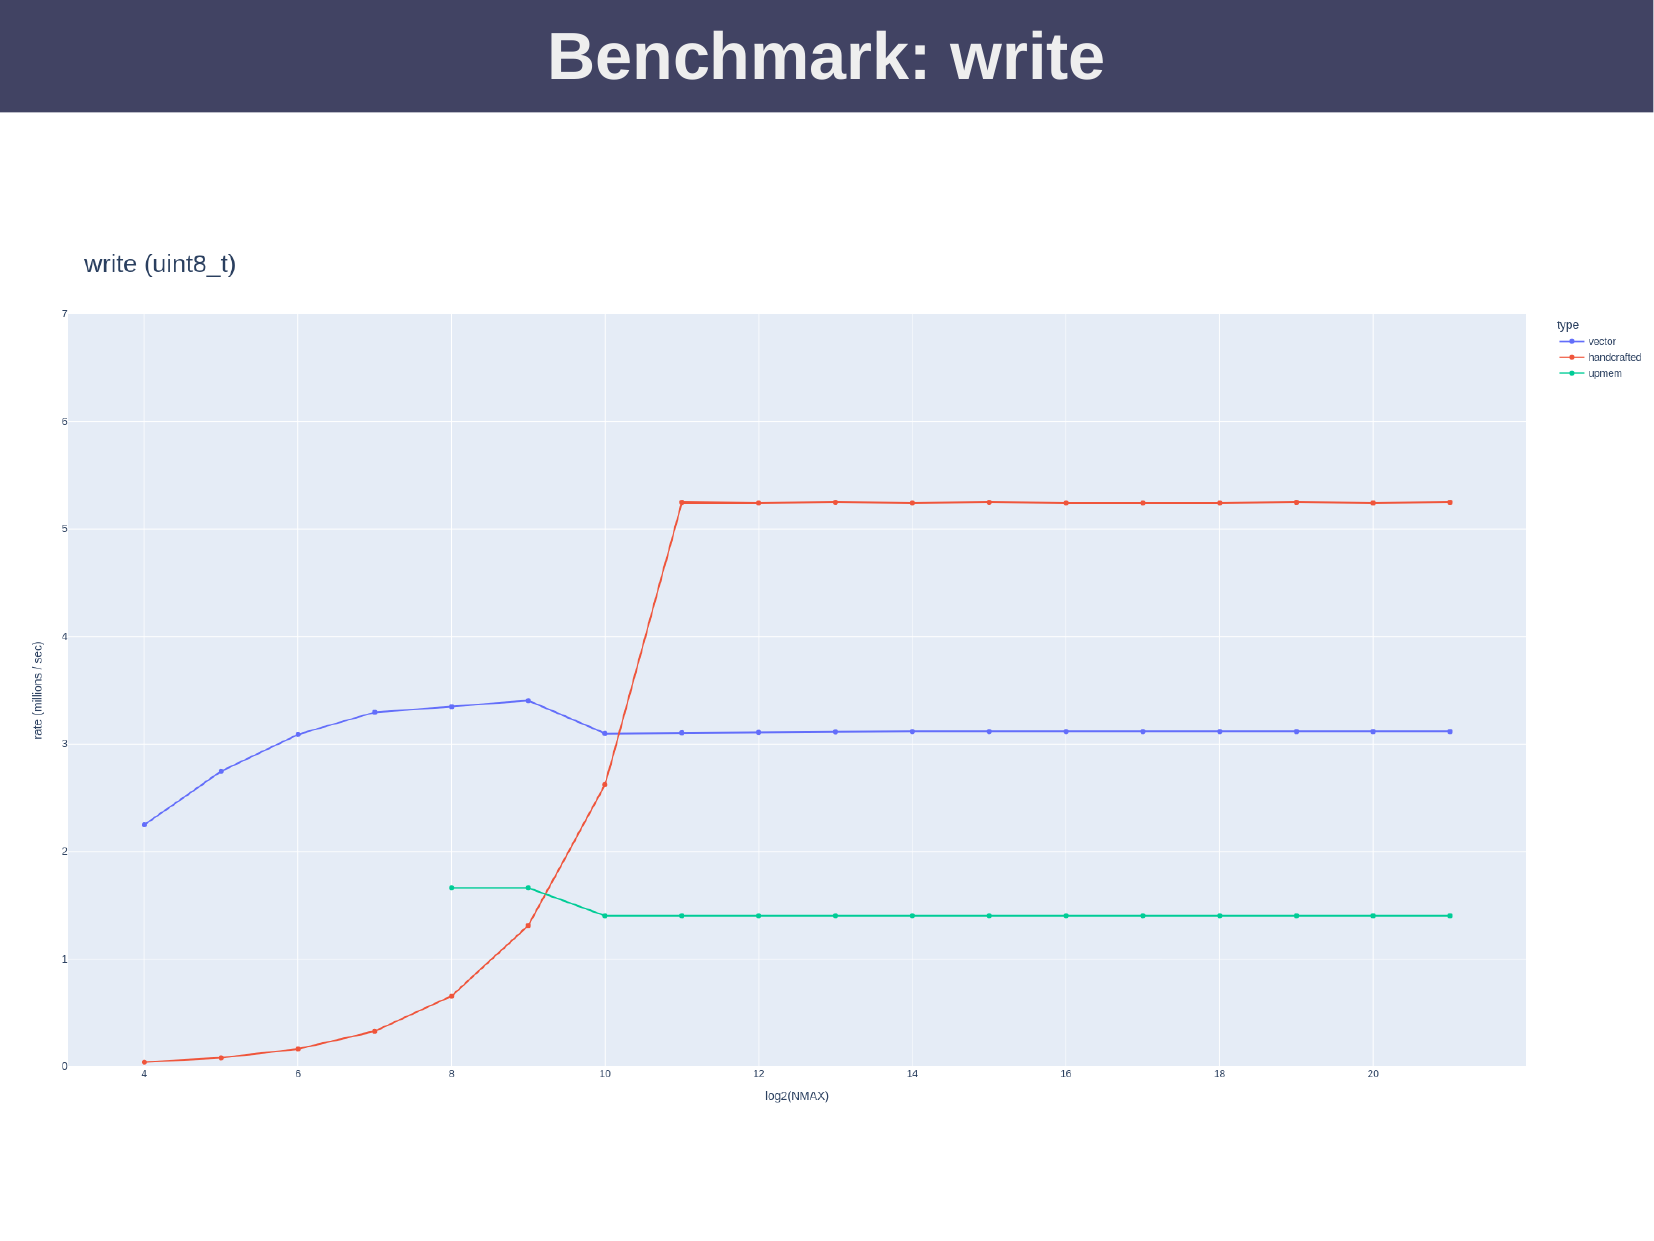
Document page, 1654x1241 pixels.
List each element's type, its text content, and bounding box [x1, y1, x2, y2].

text_box Benchmark: write [0, 0, 1654, 113]
picture [1, 230, 1654, 1133]
